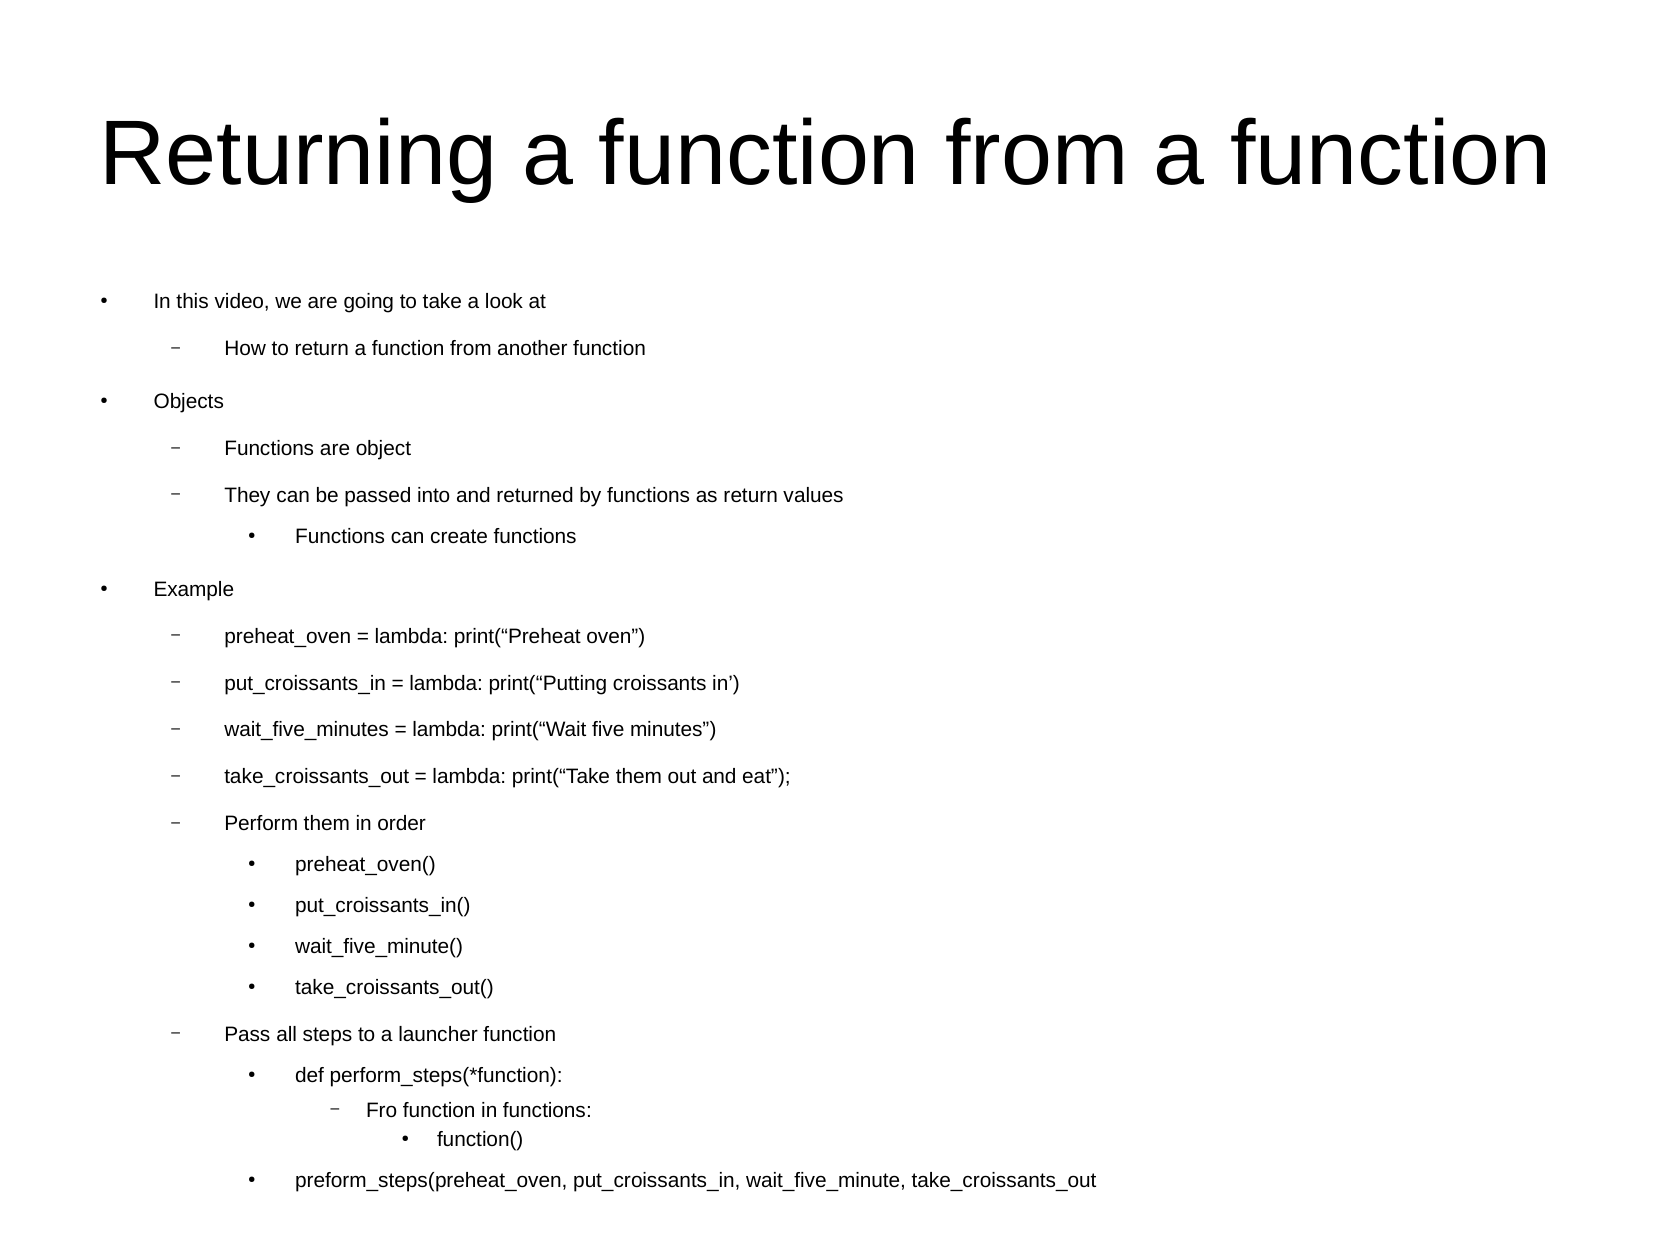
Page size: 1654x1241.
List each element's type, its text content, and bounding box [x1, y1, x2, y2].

list In this video, we are going to take a look at How to return a function from another function Objects Functions are object They can be passed into and returned by functions as return values Functions can create functions Example preheat_oven = lambda: print(“Preheat oven”) put_croissants_in = lambda: print(“Putting croissants in’) wait_five_minutes = lambda: print(“Wait five minutes”) take_croissants_out = lambda: print(“Take them out and eat”); Perform them in order preheat_oven() put_croissants_in() wait_five_minute() take_croissants_out() Pass all steps to a launcher function def perform_steps(*function): Fro function in functions: function() preform_steps(preheat_oven, put_croissants_in, wait_five_minute, take_croissants_out [82, 290, 1571, 1205]
title Returning a function from a function [82, 49, 1571, 257]
